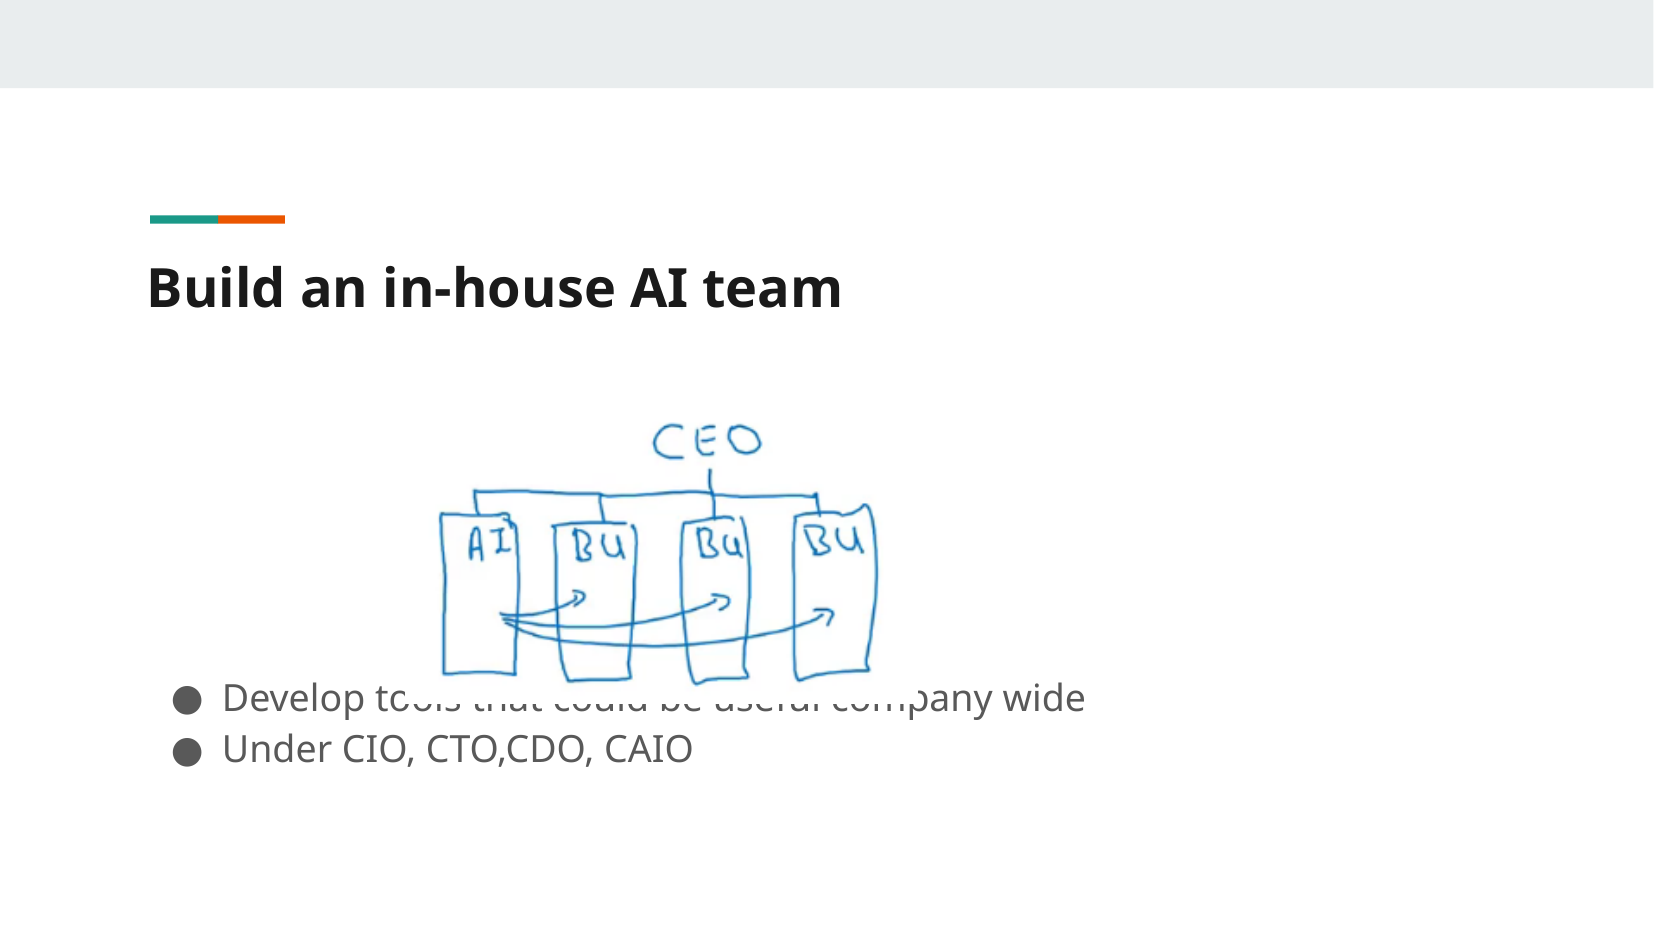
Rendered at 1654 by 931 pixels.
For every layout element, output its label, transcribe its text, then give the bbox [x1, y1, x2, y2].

picture [405, 421, 918, 704]
title Build an in-house AI team [131, 238, 1523, 336]
list Develop tools that could be useful company wide Under CIO, CTO,CDO, CAIO [131, 375, 1523, 785]
